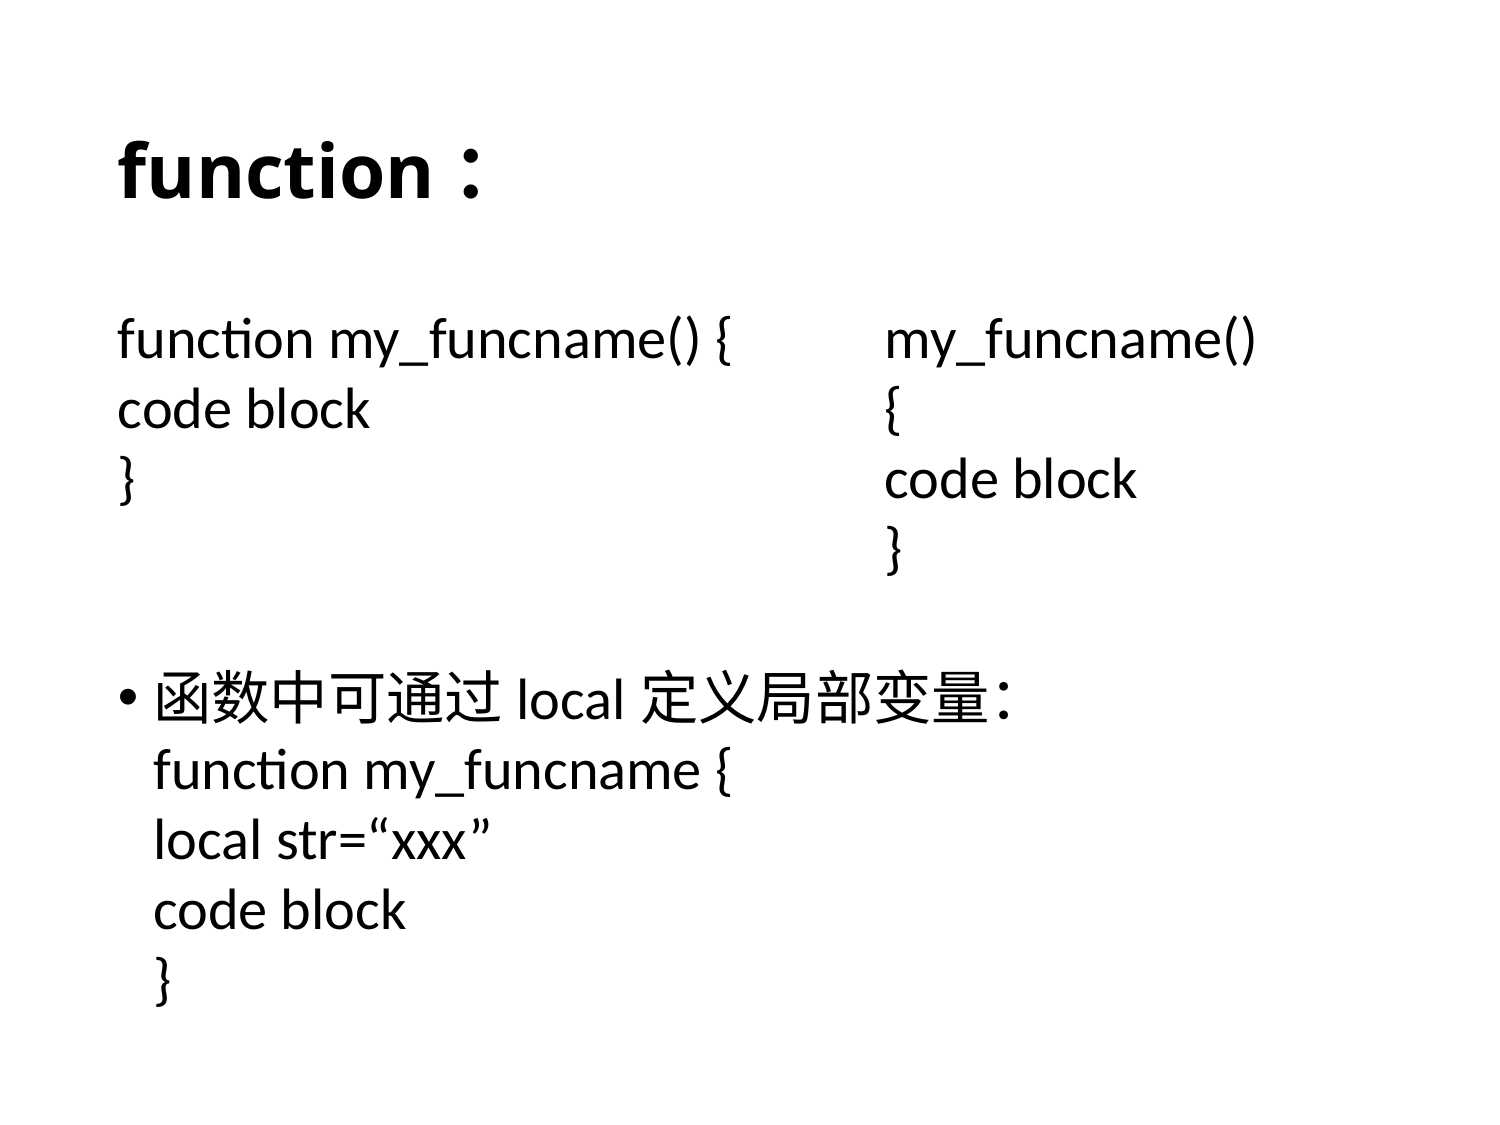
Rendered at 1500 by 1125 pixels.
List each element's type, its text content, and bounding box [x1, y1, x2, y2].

text_box my_funcname() { code block } [869, 293, 1397, 588]
text_box function： [103, 59, 1397, 277]
text_box function my_funcname() { code block } [103, 293, 856, 588]
text_box 函数中可通过local定义局部变量： function my_funcname { local str=“xxx” code block } [103, 653, 1397, 1082]
